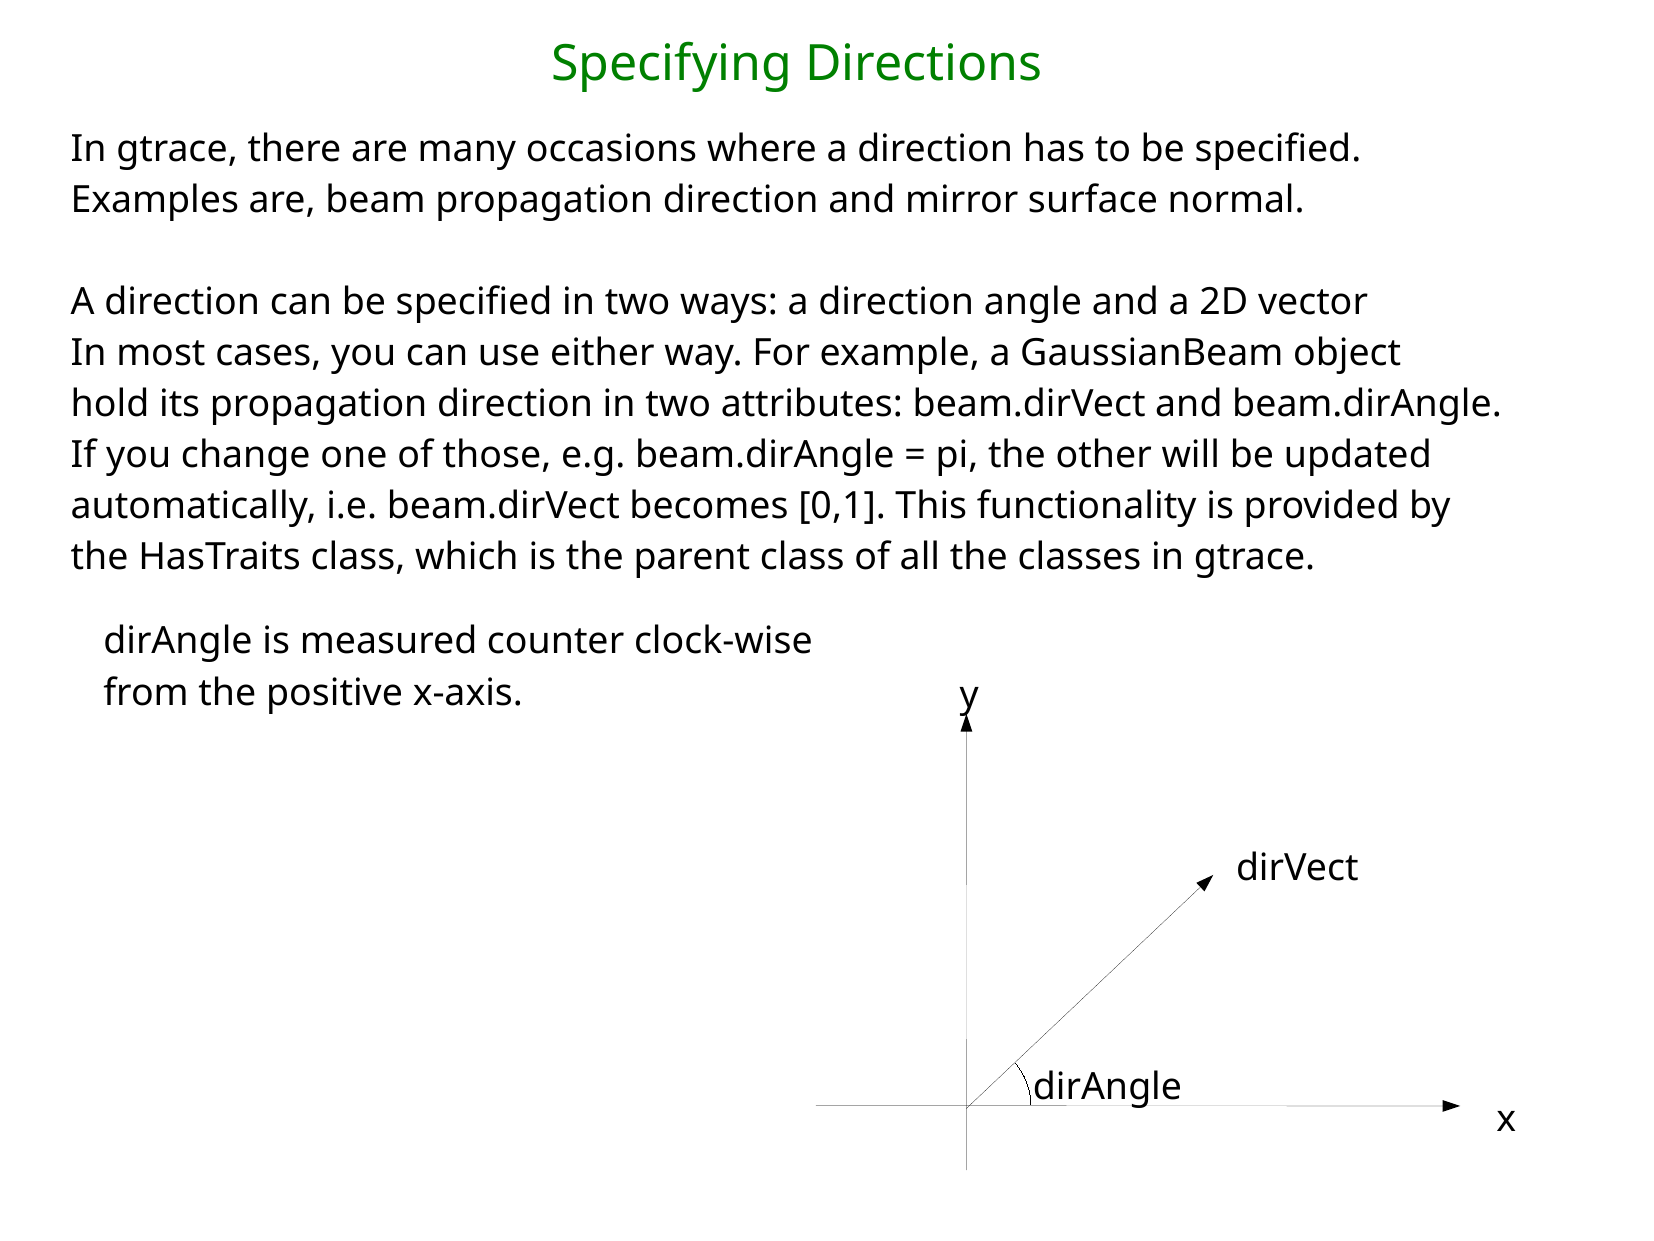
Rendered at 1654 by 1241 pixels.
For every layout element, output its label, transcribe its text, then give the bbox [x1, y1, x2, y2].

text_box dirVect [1221, 833, 1378, 889]
text_box y [944, 660, 994, 716]
text_box In gtrace, there are many occasions where a direction has to be specified. Examples are, beam propagation direction and mirror surface normal. A direction can be specified in two ways: a direction angle and a 2D vector In most cases, you can use either way. For example, a GaussianBeam object hold its propagation direction in two attributes: beam.dirVect and beam.dirAngle. If you change one of those, e.g. beam.dirAngle = pi, the other will be updated automatically, i.e. beam.dirVect becomes [0,1]. This functionality is provided by the HasTraits class, which is the parent class of all the classes in gtrace. [55, 113, 1513, 492]
text_box dirAngle [1018, 1052, 1195, 1108]
text_box x [1481, 1084, 1530, 1140]
text_box dirAngle is measured counter clock-wise from the positive x-axis. [88, 606, 828, 702]
text_box Specifying Directions [536, 20, 1061, 89]
